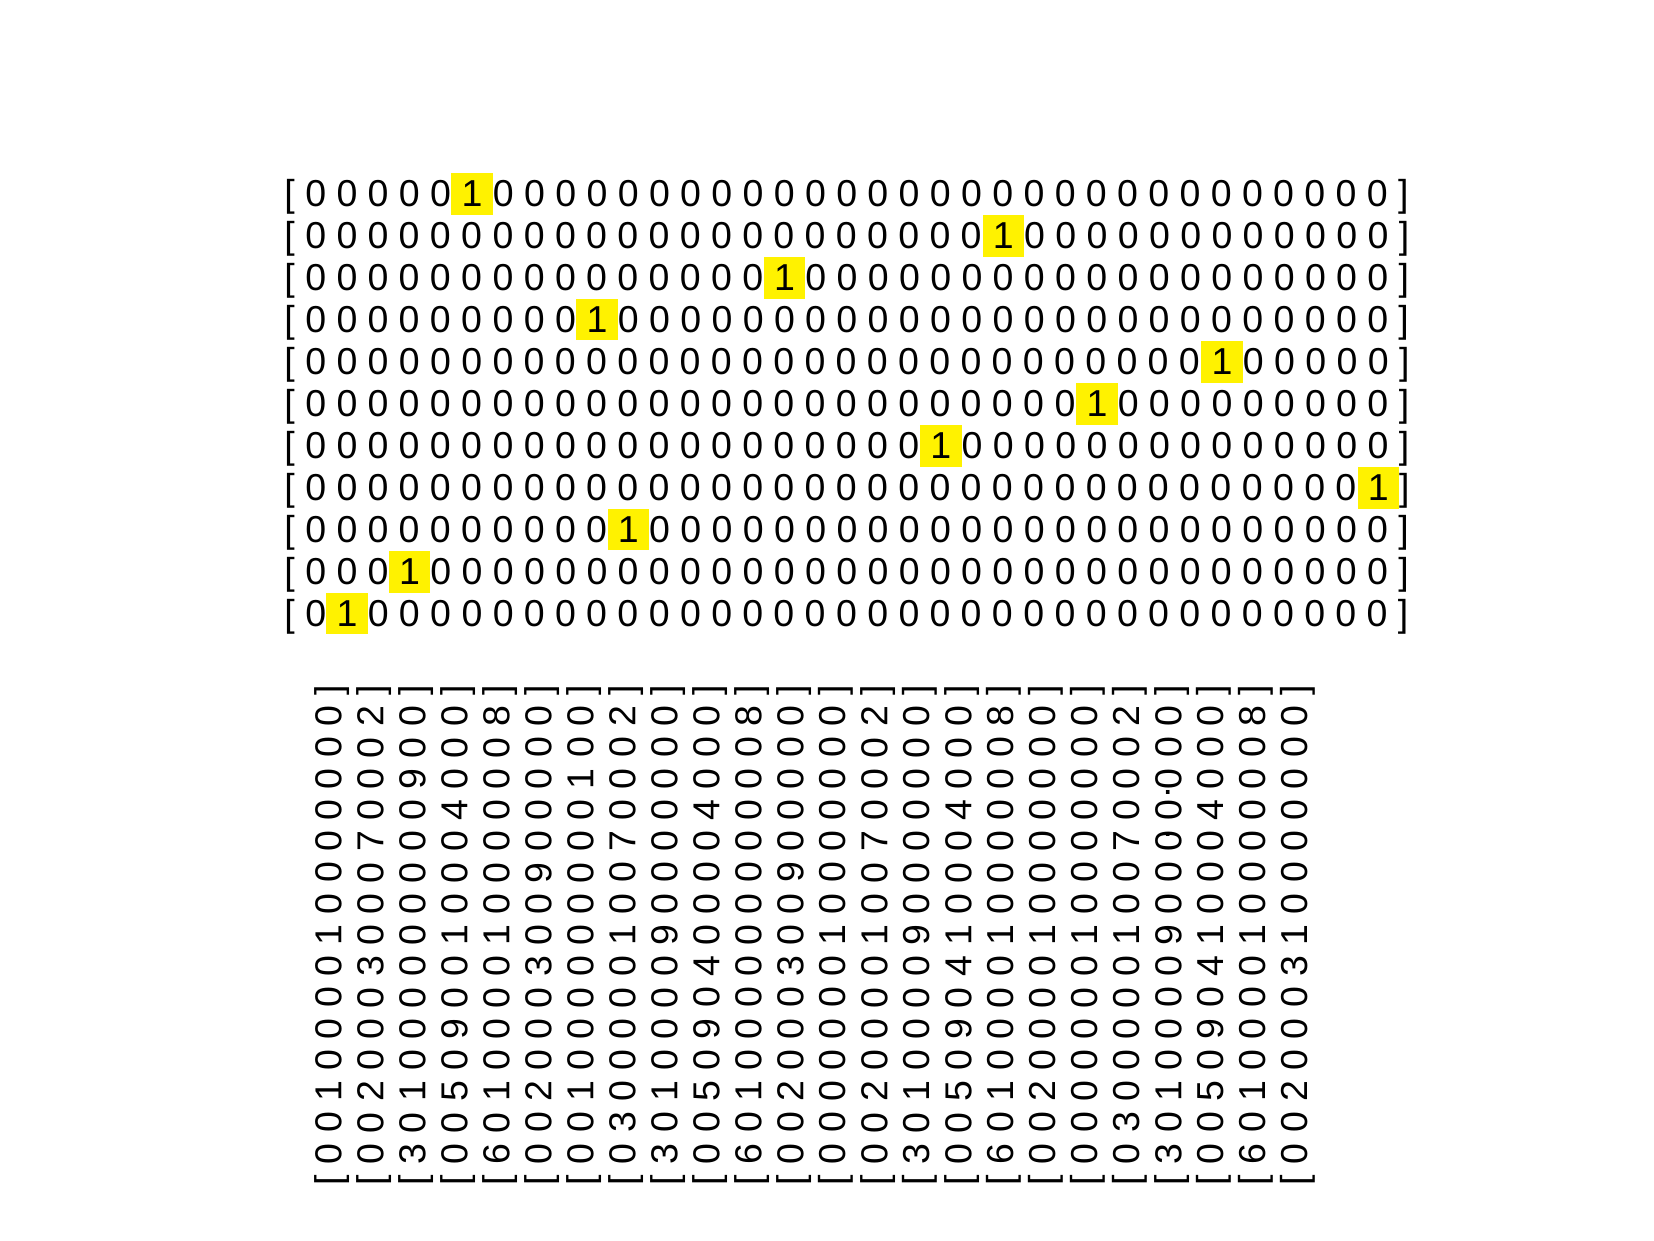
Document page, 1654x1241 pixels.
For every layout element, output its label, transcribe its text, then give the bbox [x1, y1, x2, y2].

text_box [ 0 0 0 0 0 1 0 0 0 0 0 0 0 0 0 0 0 0 0 0 0 0 0 0 0 0 0 0 0 0 0 0 0 0 0 ] [ 0 0 0 0 0 0 0 0 0 0 0 0 0 0 0 0 0 0 0 0 0 0 1 0 0 0 0 0 0 0 0 0 0 0 0 ] [ 0 0 0 0 0 0 0 0 0 0 0 0 0 0 0 1 0 0 0 0 0 0 0 0 0 0 0 0 0 0 0 0 0 0 0 ] [ 0 0 0 0 0 0 0 0 0 1 0 0 0 0 0 0 0 0 0 0 0 0 0 0 0 0 0 0 0 0 0 0 0 0 0 ] [ 0 0 0 0 0 0 0 0 0 0 0 0 0 0 0 0 0 0 0 0 0 0 0 0 0 0 0 0 0 1 0 0 0 0 0 ] [ 0 0 0 0 0 0 0 0 0 0 0 0 0 0 0 0 0 0 0 0 0 0 0 0 0 1 0 0 0 0 0 0 0 0 0 ] [ 0 0 0 0 0 0 0 0 0 0 0 0 0 0 0 0 0 0 0 0 1 0 0 0 0 0 0 0 0 0 0 0 0 0 0 ] [ 0 0 0 0 0 0 0 0 0 0 0 0 0 0 0 0 0 0 0 0 0 0 0 0 0 0 0 0 0 0 0 0 0 0 1 ] [ 0 0 0 0 0 0 0 0 0 0 1 0 0 0 0 0 0 0 0 0 0 0 0 0 0 0 0 0 0 0 0 0 0 0 0 ] [ 0 0 0 1 0 0 0 0 0 0 0 0 0 0 0 0 0 0 0 0 0 0 0 0 0 0 0 0 0 0 0 0 0 0 0 ] [ 0 1 0 0 0 0 0 0 0 0 0 0 0 0 0 0 0 0 0 0 0 0 0 0 0 0 0 0 0 0 0 0 0 0 0 ] . . [149, 165, 1546, 852]
text_box [ 0 0 1 0 0 0 0 1 0 0 0 0 0 0 0 ] [ 0 0 2 0 0 0 3 0 0 0 7 0 0 0 2 ] [ 3 0 1 0 0 0 0 0 0 0 0 0 9 0 0 ] [ 0 0 5 0 9 0 0 1 0 0 0 4 0 0 0 ] [ 6 0 1 0 0 0 0 1 0 0 0 0 0 0 8 ] [ 0 0 2 0 0 0 3 0 0 9 0 0 0 0 0 ] [ 0 0 1 0 0 0 0 0 0 0 0 0 1 0 0 ] [ 0 3 0 0 0 0 0 1 0 0 7 0 0 0 2 ] [ 3 0 1 0 0 0 0 9 0 0 0 0 0 0 0 ] [ 0 0 5 0 9 0 4 0 0 0 0 4 0 0 0 ] [ 6 0 1 0 0 0 0 0 0 0 0 0 0 0 8 ] [ 0 0 2 0 0 0 3 0 0 9 0 0 0 0 0 ] [ 0 0 0 0 0 0 0 1 0 0 0 0 0 0 0 ] [ 0 0 2 0 0 0 0 1 0 0 7 0 0 0 2 ] [ 3 0 1 0 0 0 0 9 0 0 0 0 0 0 0 ] [ 0 0 5 0 9 0 4 1 0 0 0 4 0 0 0 ] [ 6 0 1 0 0 0 0 1 0 0 0 0 0 0 8 ] [ 0 0 2 0 0 0 0 1 0 0 0 0 0 0 0 ] [ 0 0 0 0 0 0 0 1 0 0 0 0 0 0 0 ] [ 0 3 0 0 0 0 0 1 0 0 7 0 0 0 2 ] [ 3 0 1 0 0 0 0 9 0 0 0 0 0 0 0 ] [ 0 0 5 0 9 0 4 1 0 0 0 4 0 0 0 ] [ 6 0 1 0 0 0 0 1 0 0 0 0 0 0 8 ] [ 0 0 2 0 0 0 3 1 0 0 0 0 0 0 0 ] [300, 852, 1326, 1201]
